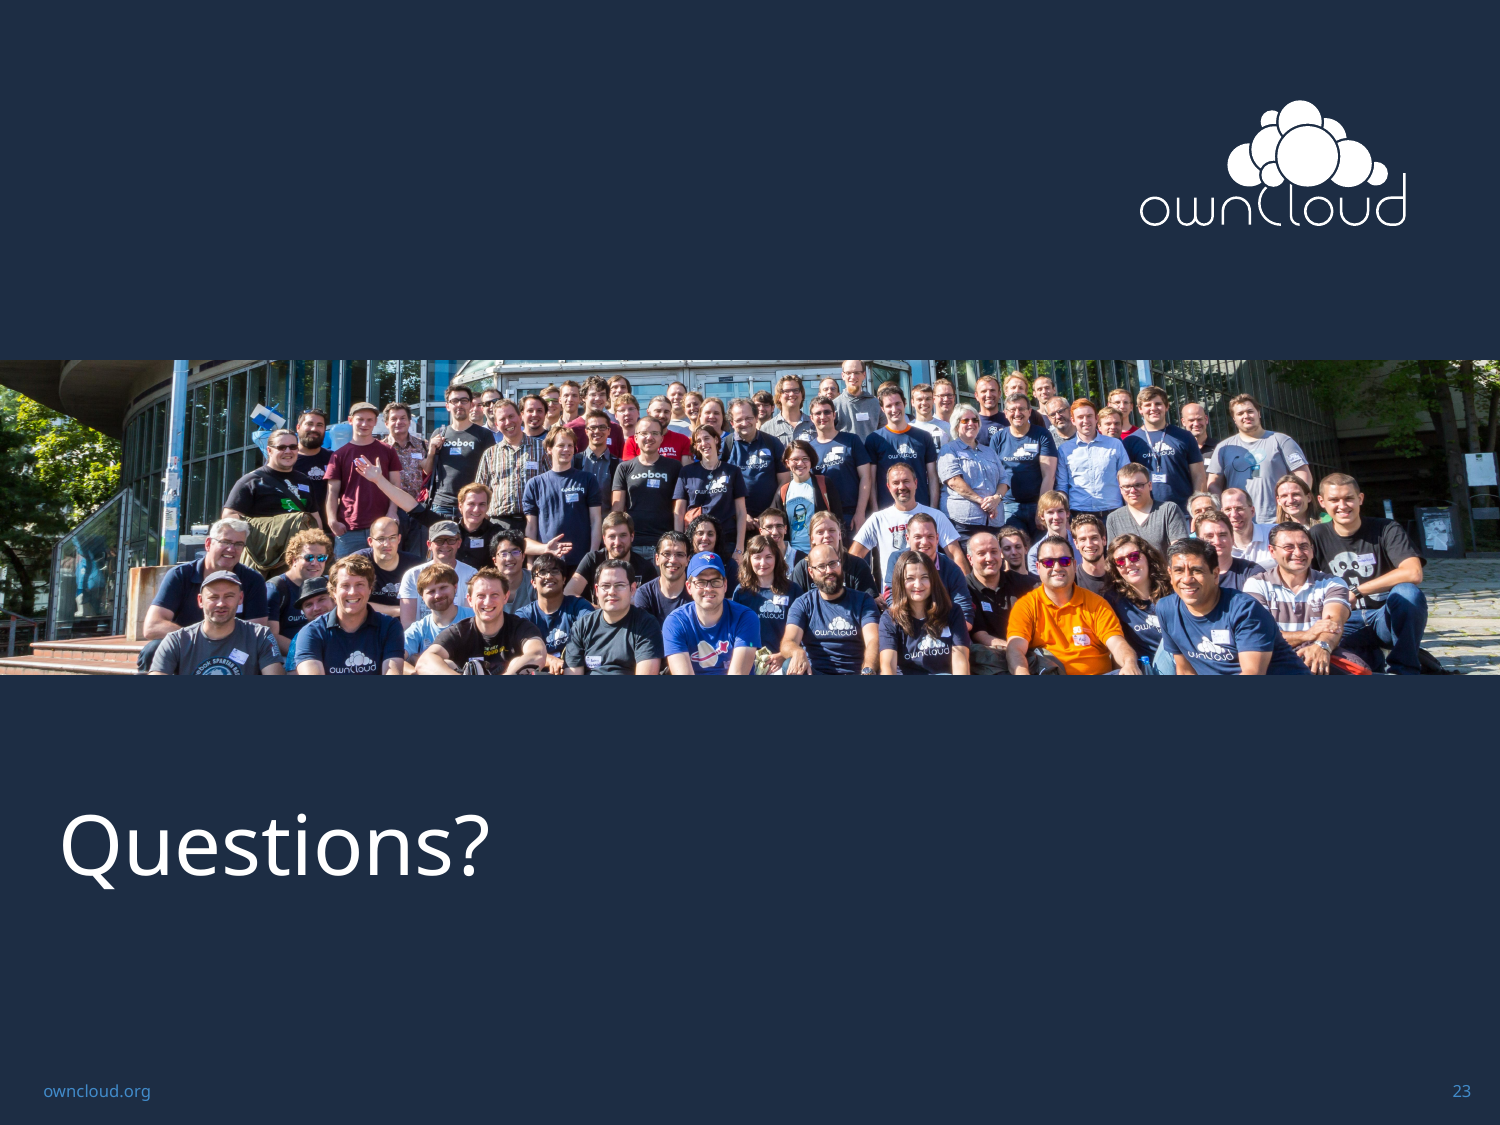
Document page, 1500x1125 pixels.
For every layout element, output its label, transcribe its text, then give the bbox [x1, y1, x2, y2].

title Questions? [58, 754, 1427, 942]
picture [0, 360, 1500, 675]
